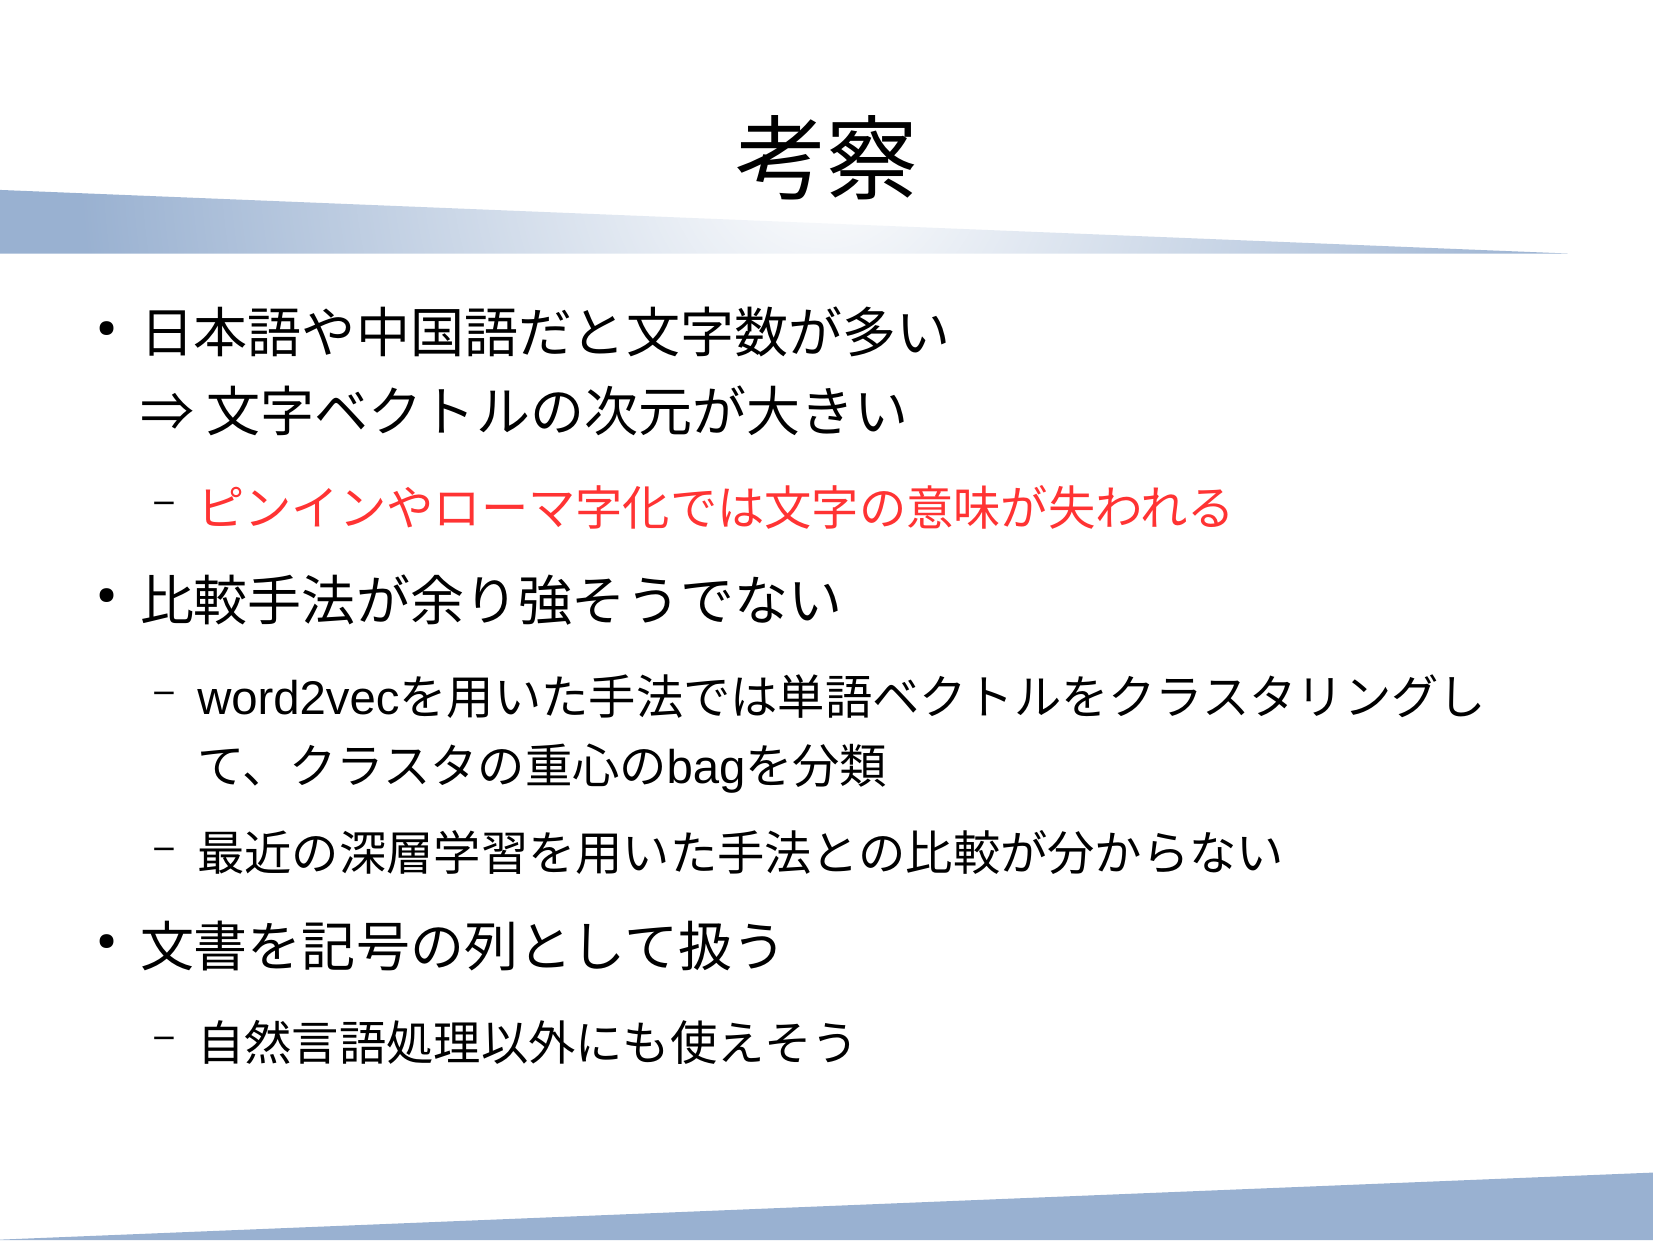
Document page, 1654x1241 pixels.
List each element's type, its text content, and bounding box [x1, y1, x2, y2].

title 考察 [82, 49, 1571, 257]
list 日本語や中国語だと文字数が多い ⇒ 文字ベクトルの次元が大きい ピンインやローマ字化では文字の意味が失われる 比較手法が余り強そうでない word2vecを用いた手法では単語ベクトルをクラスタリングして、クラスタの重心のbagを分類 最近の深層学習を用いた手法との比較が分からない 文書を記号の列として扱う 自然言語処理以外にも使えそう [82, 290, 1571, 1075]
